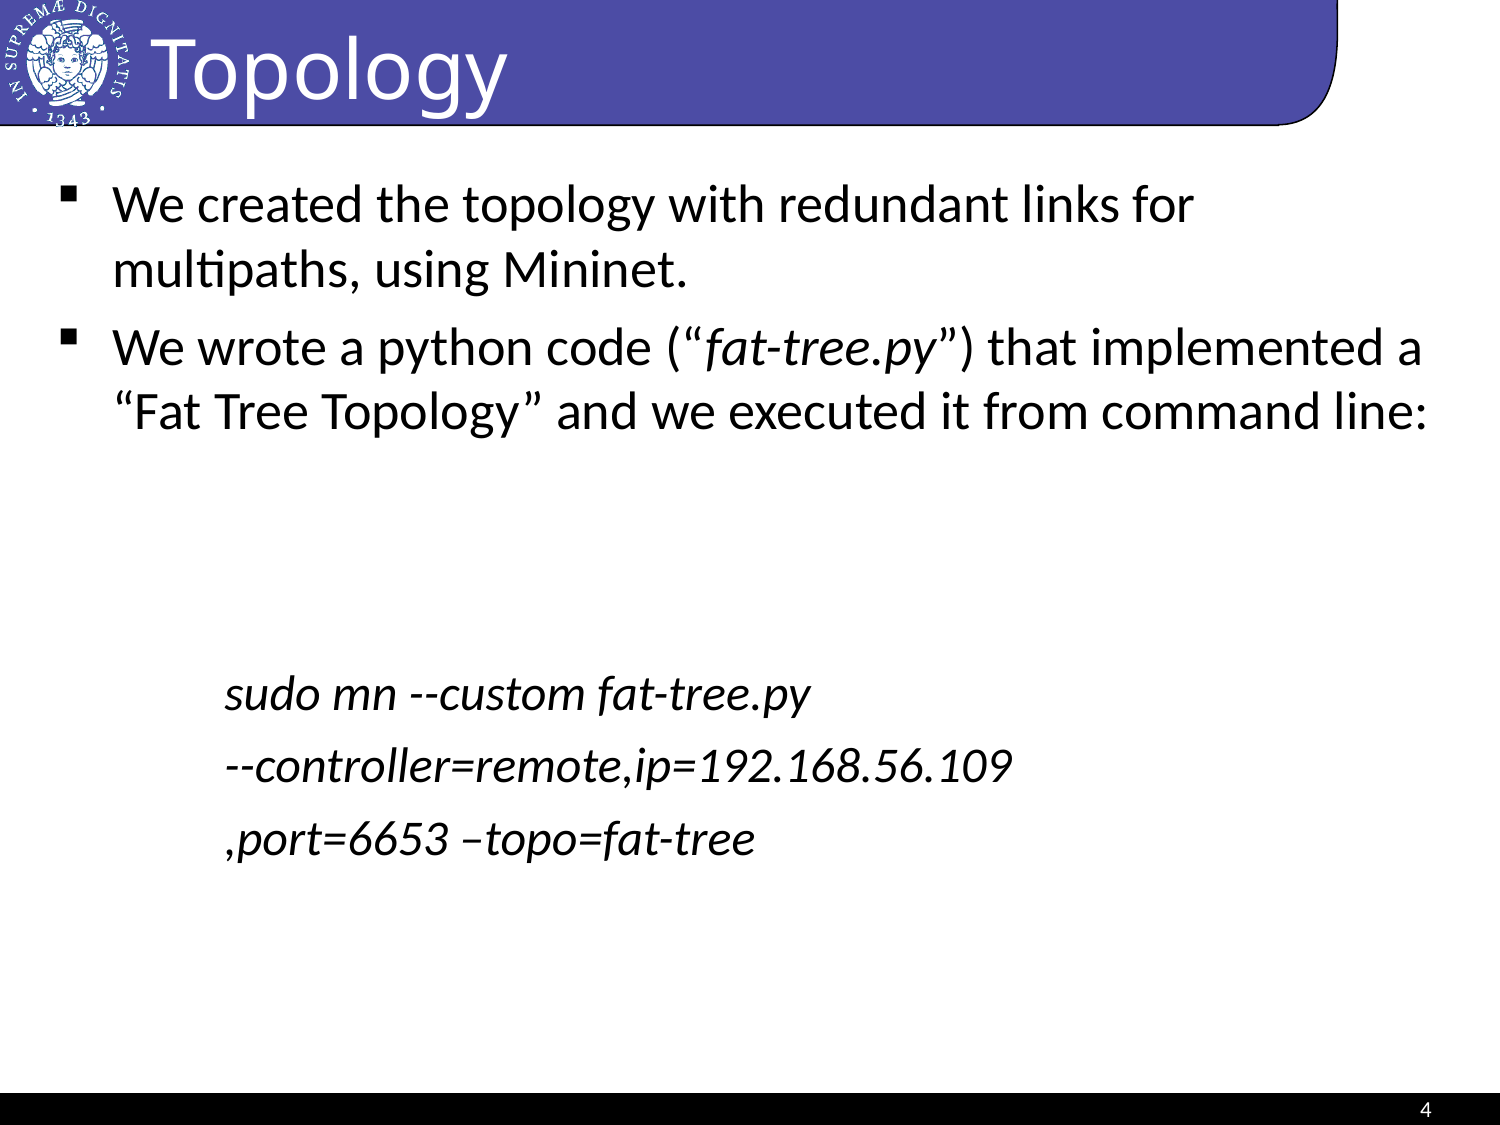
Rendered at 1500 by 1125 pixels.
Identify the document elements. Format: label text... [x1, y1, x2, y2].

text_box We created the topology with redundant links for multipaths, using Mininet. We wrote a python code (“fat-tree.py”) that implemented a “Fat Tree Topology” and we executed it from command line: [41, 160, 1459, 612]
picture [2, 0, 133, 130]
text_box <numero> [2, 1086, 1500, 1125]
text_box sudo mn --custom fat-tree.py --controller=remote,ip=192.168.56.109 ,port=6653 –topo=fat-tree [224, 660, 1252, 927]
text_box Topology [135, 7, 1341, 126]
